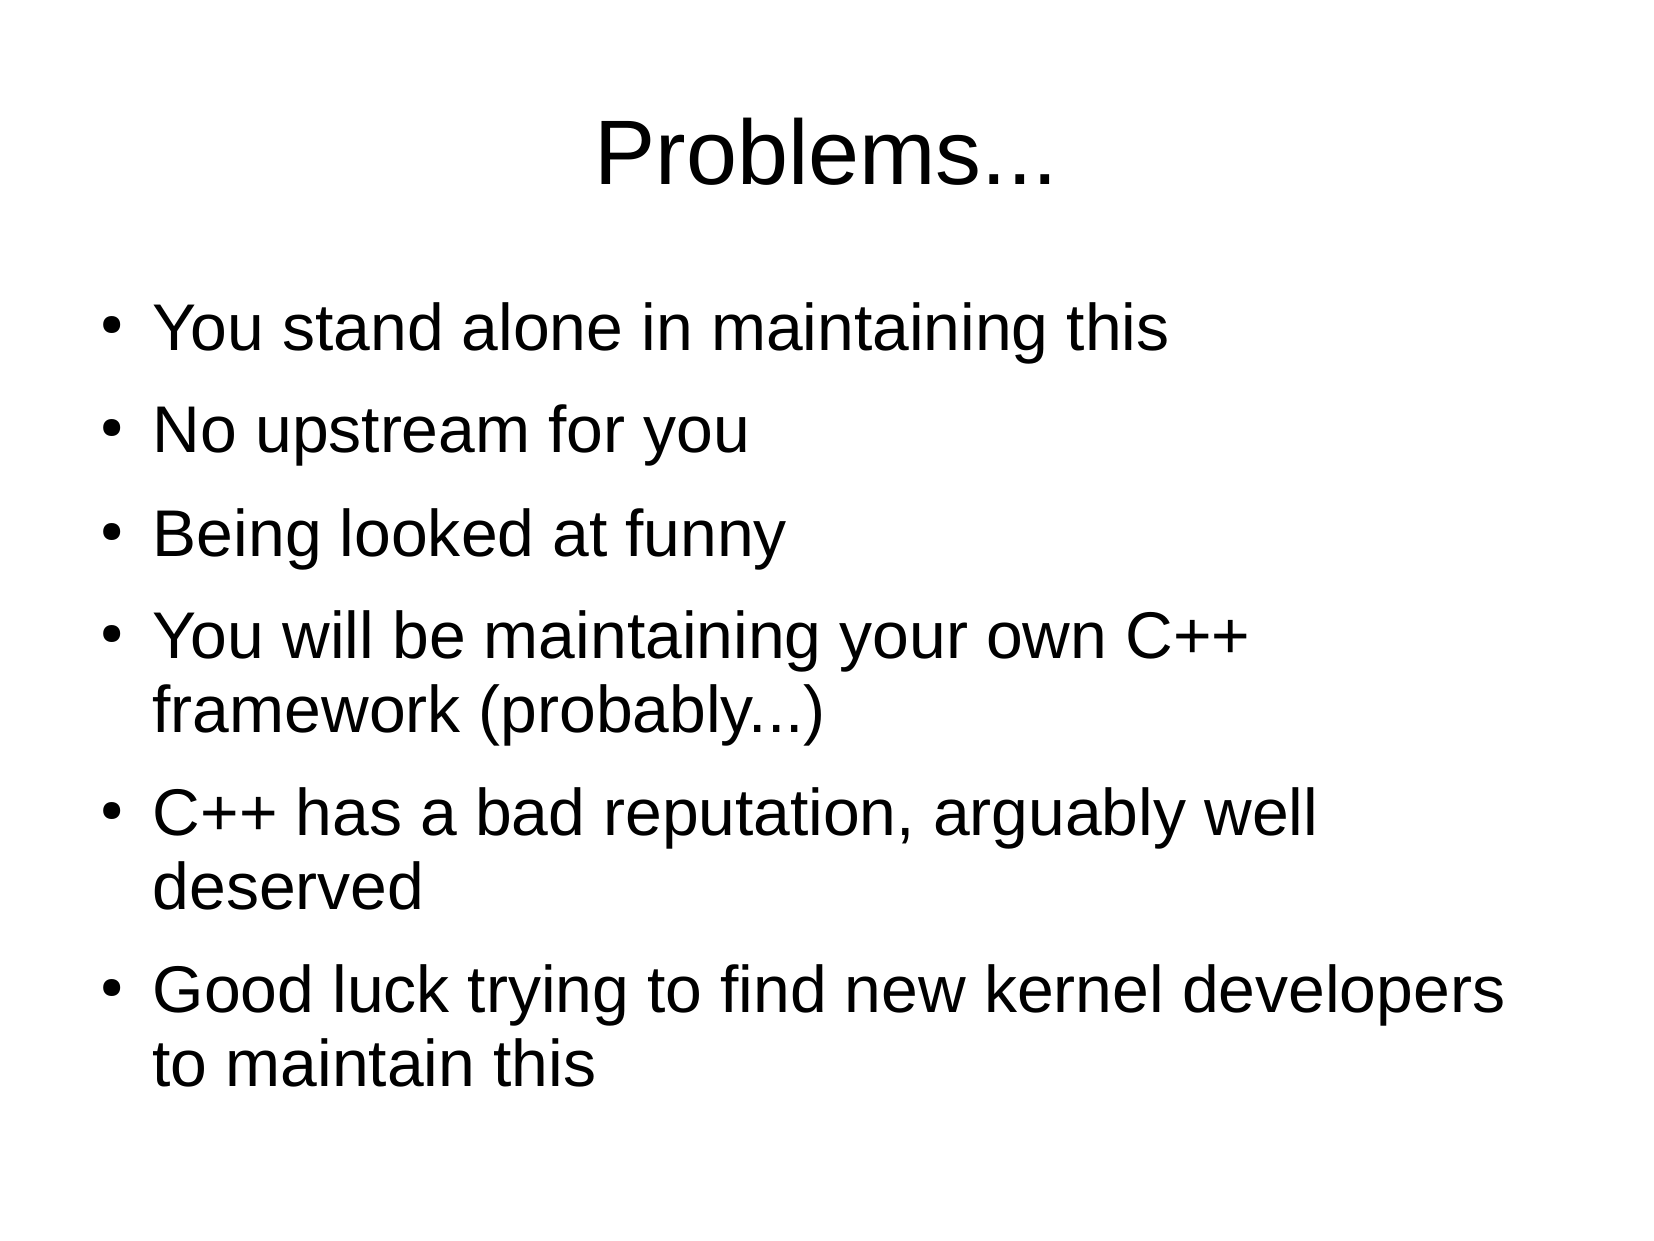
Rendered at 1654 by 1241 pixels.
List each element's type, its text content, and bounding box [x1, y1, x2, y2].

title Problems... [82, 49, 1571, 257]
list You stand alone in maintaining this No upstream for you Being looked at funny You will be maintaining your own C++ framework (probably...) C++ has a bad reputation, arguably well deserved Good luck trying to find new kernel developers to maintain this [82, 290, 1571, 1109]
